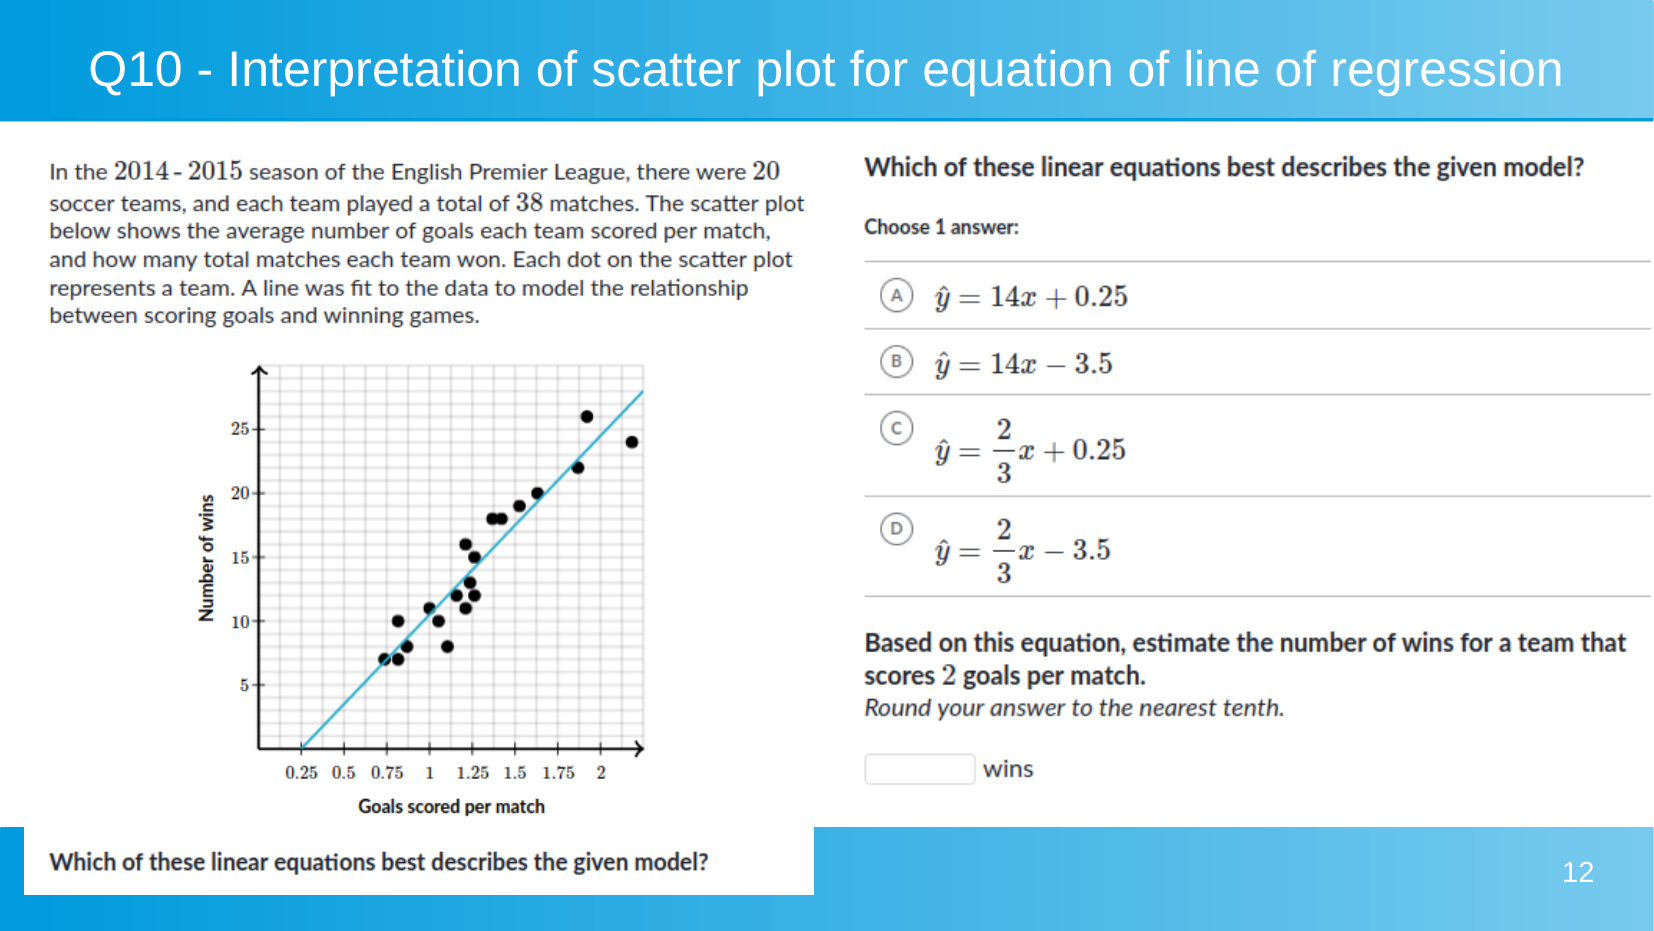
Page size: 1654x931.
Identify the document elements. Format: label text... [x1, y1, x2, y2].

title Q10 - Interpretation of scatter plot for equation of line of regression [59, 29, 1595, 108]
picture [24, 144, 814, 895]
picture [843, 128, 1651, 807]
